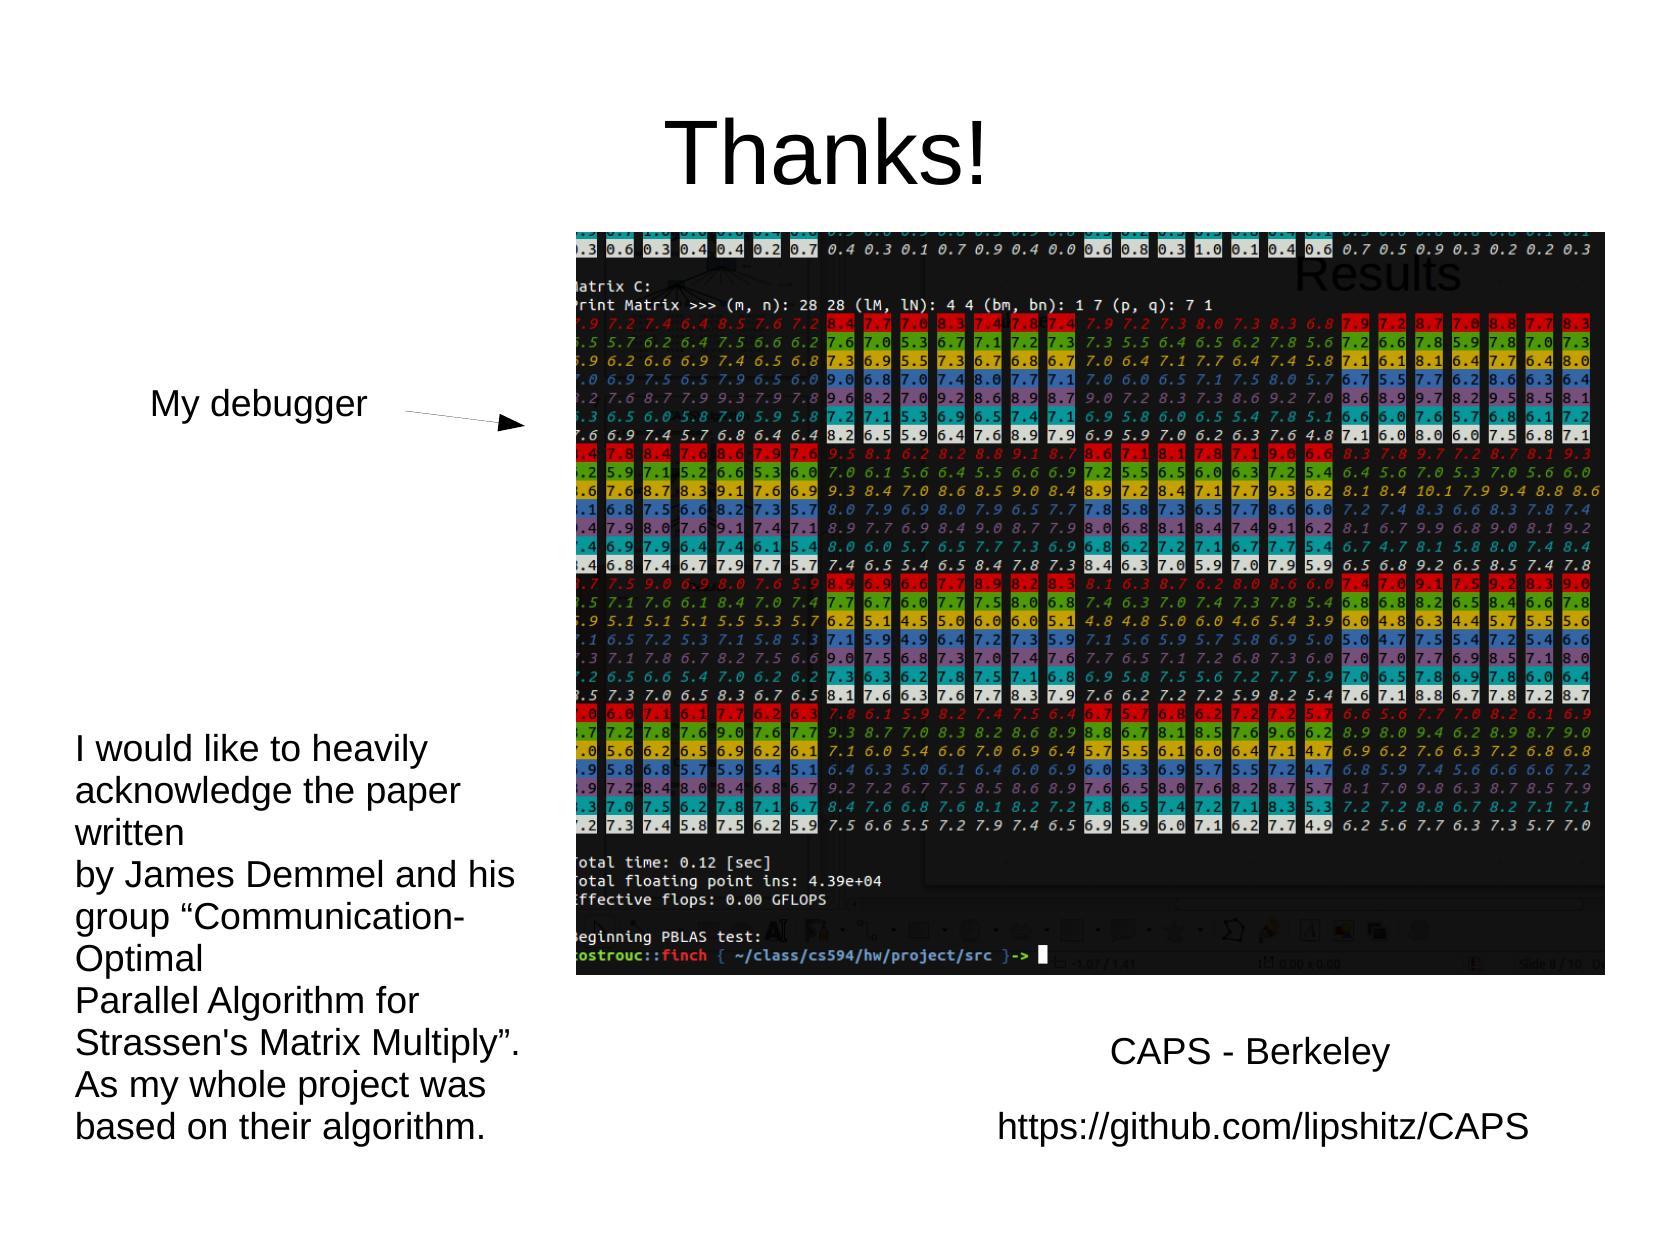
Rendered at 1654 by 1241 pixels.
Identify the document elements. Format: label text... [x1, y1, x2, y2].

text_box CAPS - Berkeley [1095, 1023, 1471, 1081]
title Thanks! [82, 49, 1571, 257]
text_box My debugger [135, 375, 421, 432]
text_box I would like to heavily acknowledge the paper written by James Demmel and his group “Communication-Optimal Parallel Algorithm for Strassen's Matrix Multiply”. As my whole project was based on their algorithm. [60, 720, 571, 1241]
picture [576, 232, 1606, 976]
text_box https://github.com/lipshitz/CAPS [982, 1098, 1546, 1156]
